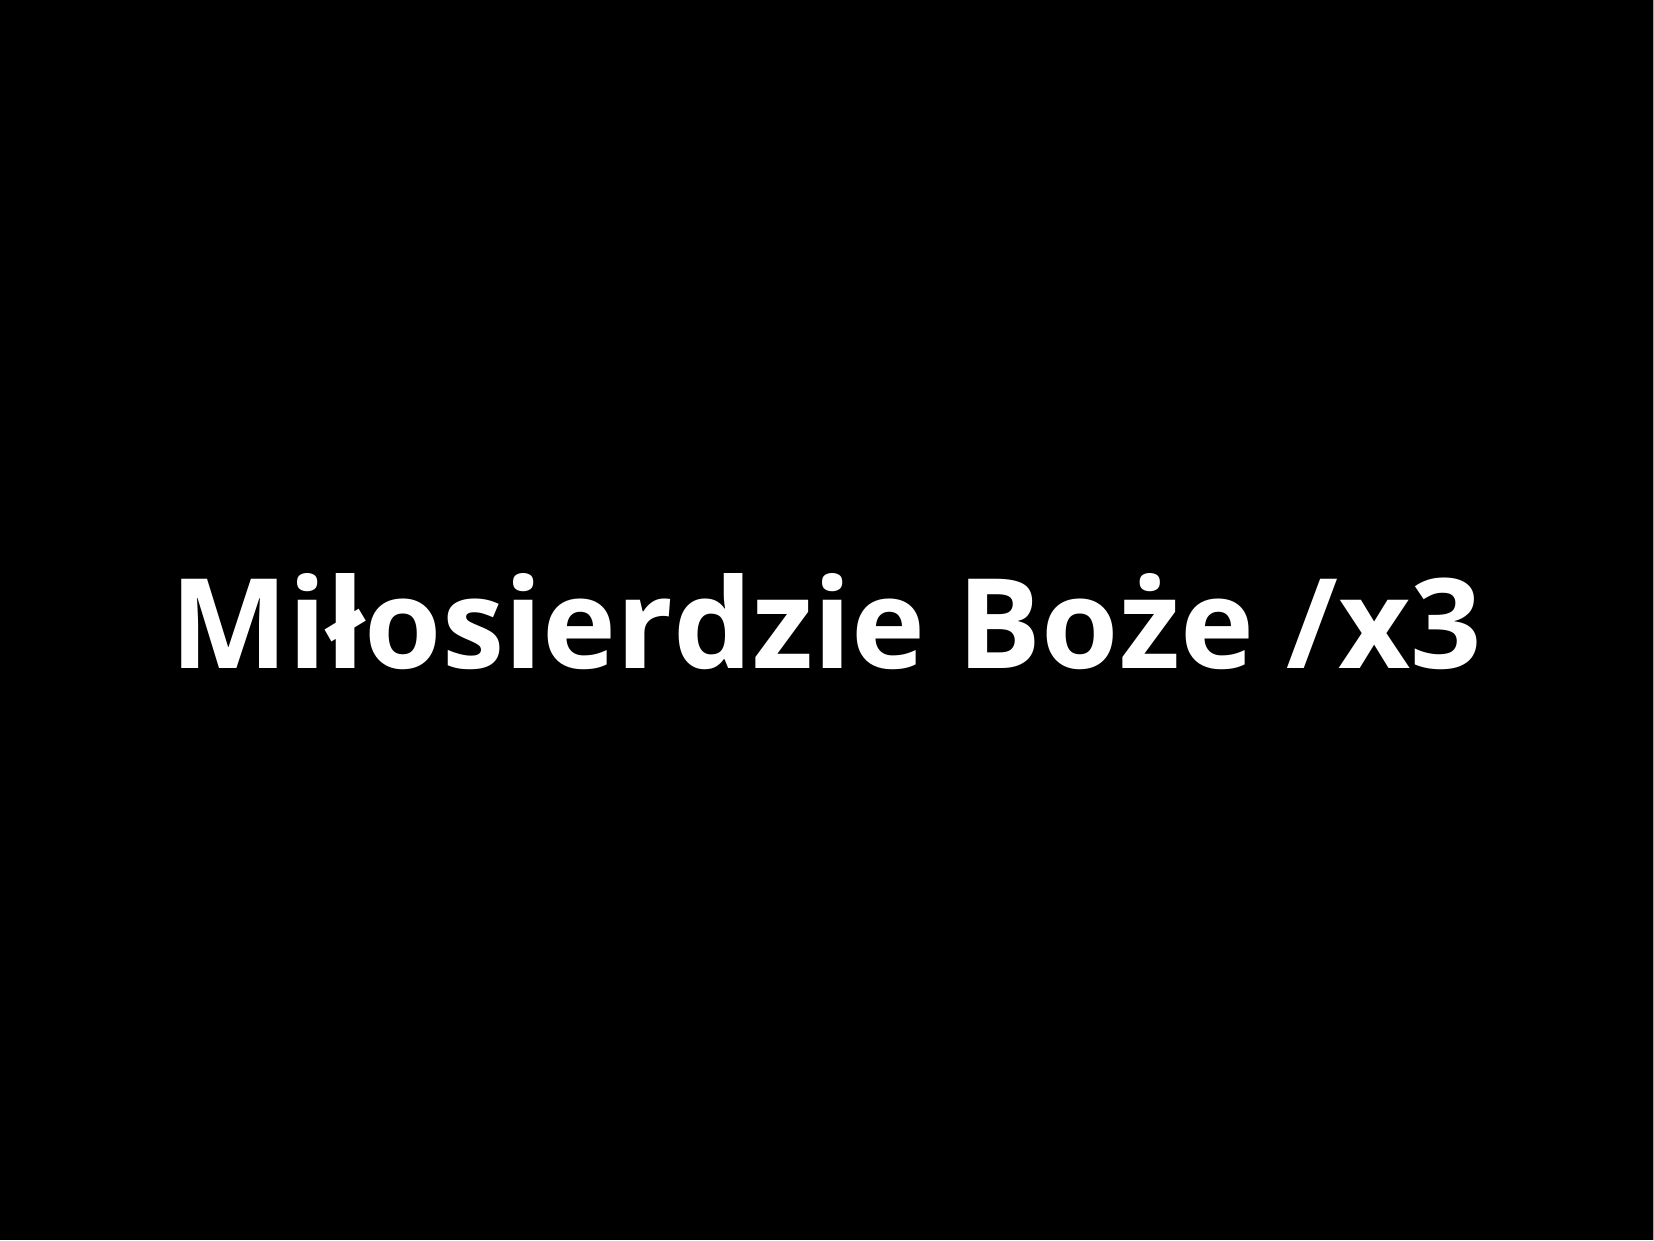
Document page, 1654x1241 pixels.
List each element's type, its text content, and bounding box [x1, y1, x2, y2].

title Miłosierdzie Boże /x3 [0, 0, 1654, 1240]
